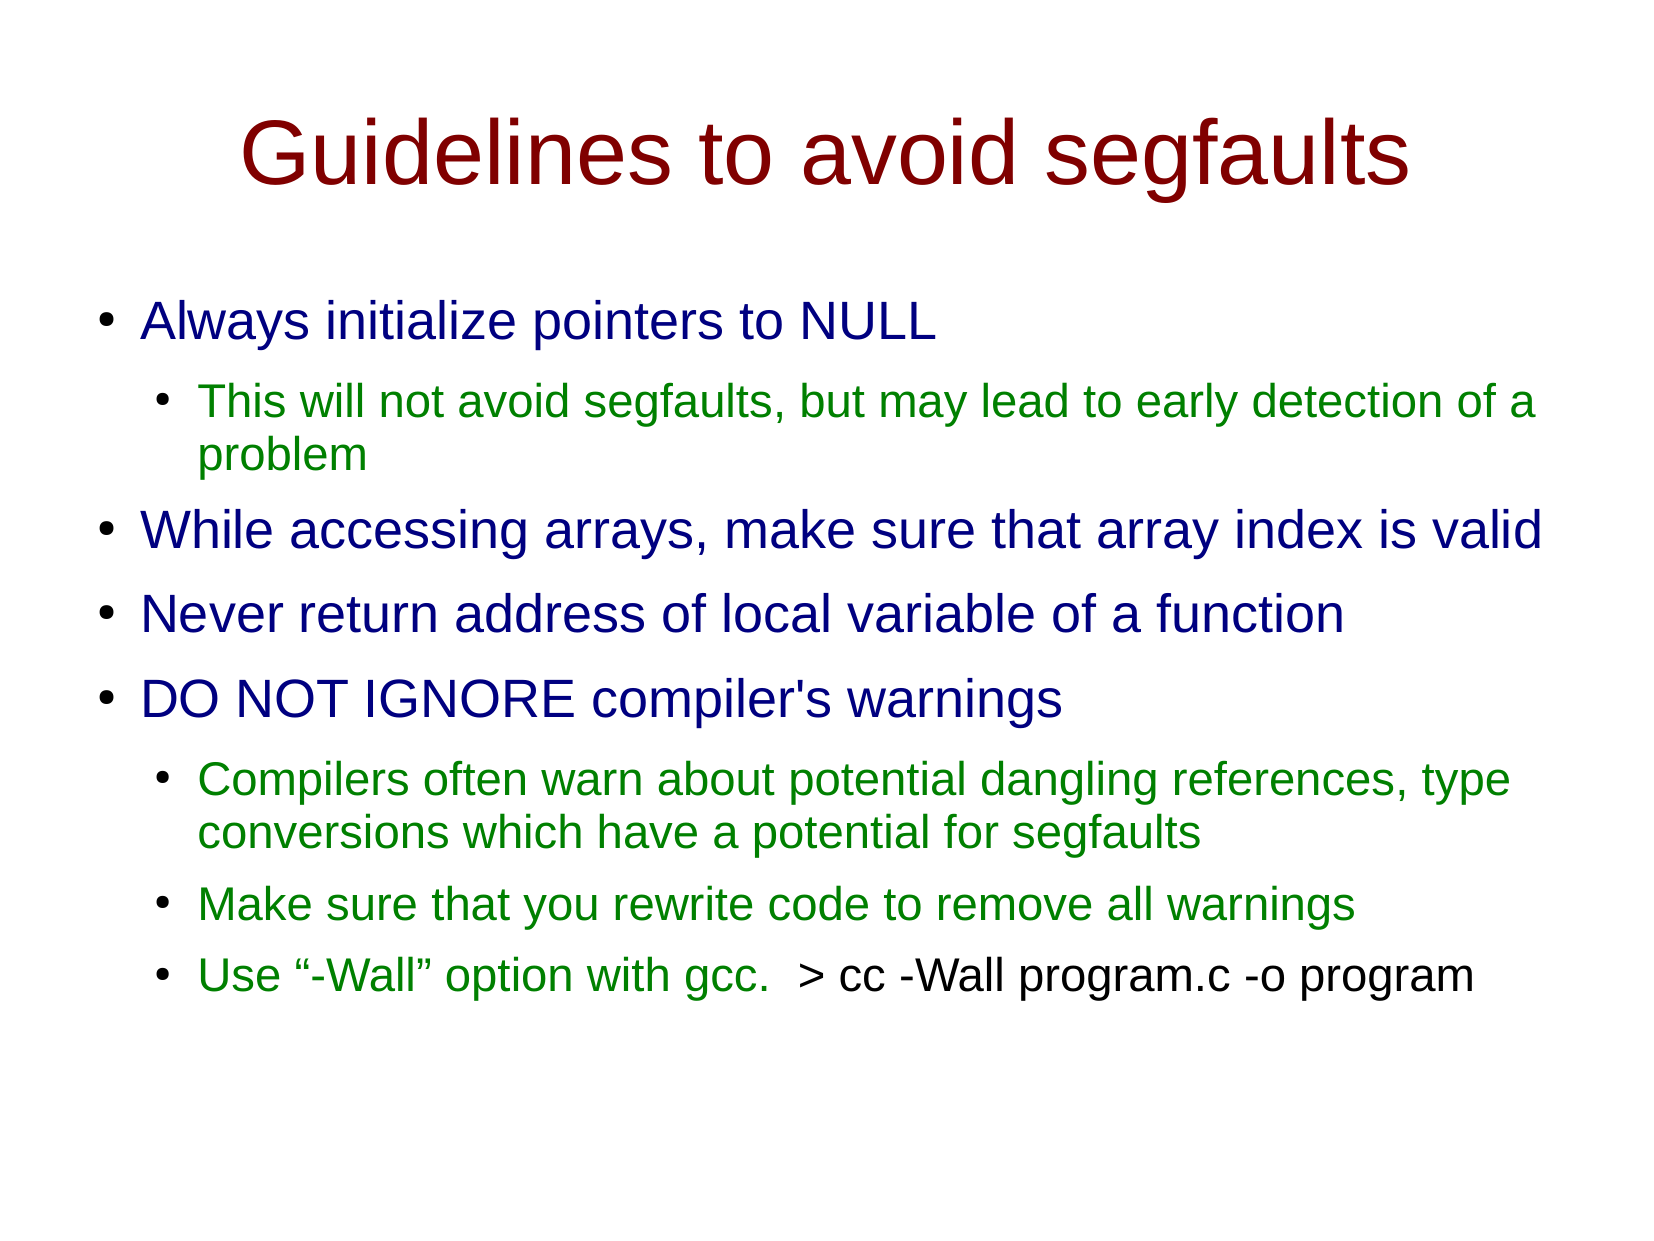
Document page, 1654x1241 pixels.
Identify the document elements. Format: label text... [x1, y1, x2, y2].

list Always initialize pointers to NULL This will not avoid segfaults, but may lead to early detection of a problem While accessing arrays, make sure that array index is valid Never return address of local variable of a function DO NOT IGNORE compiler's warnings Compilers often warn about potential dangling references, type conversions which have a potential for segfaults Make sure that you rewrite code to remove all warnings Use “-Wall” option with gcc. > cc -Wall program.c -o program [82, 290, 1571, 1010]
title Guidelines to avoid segfaults [82, 49, 1571, 257]
